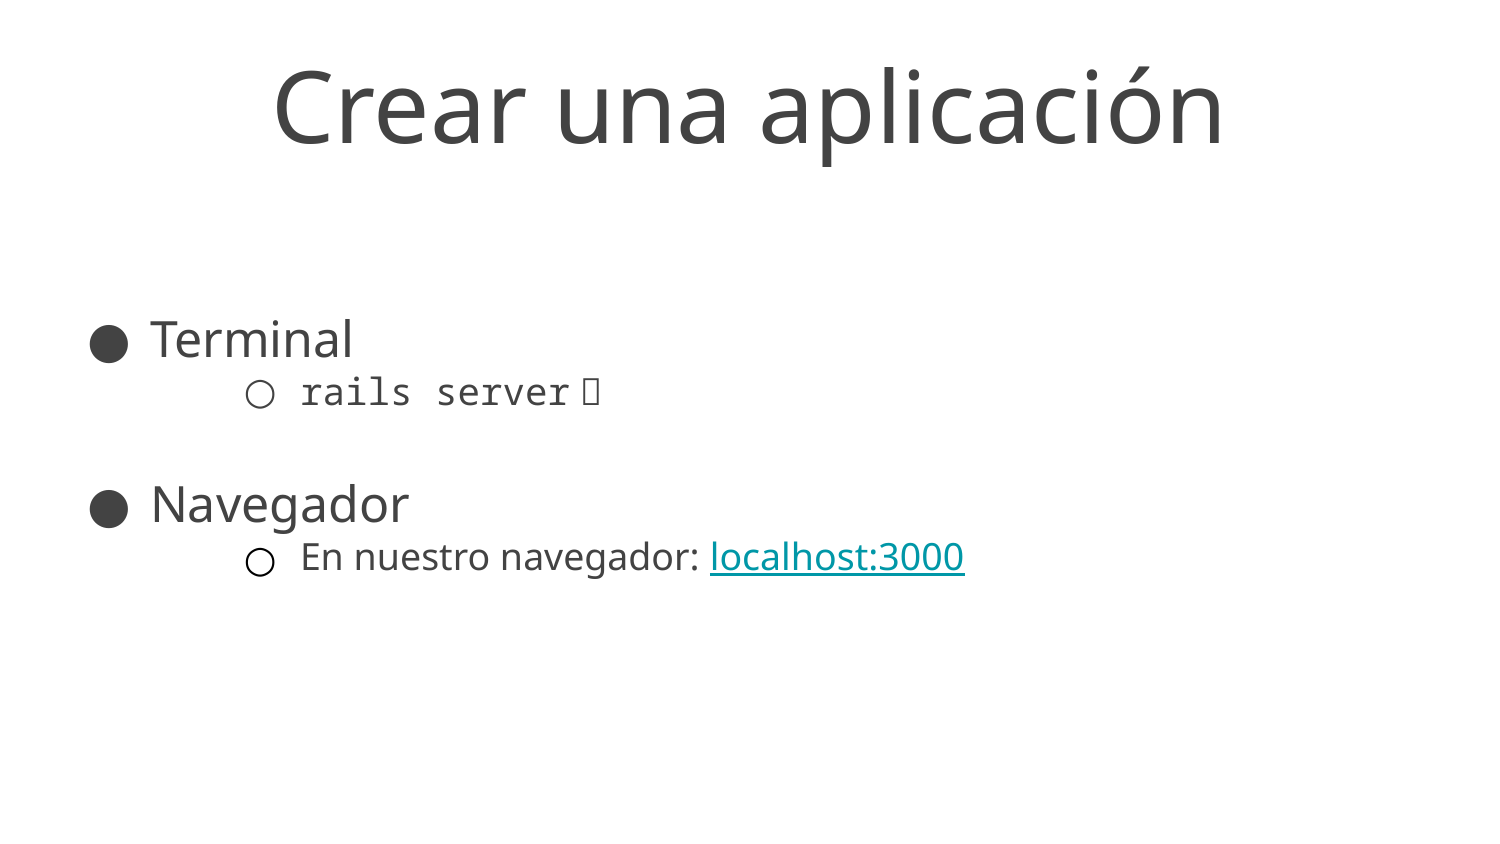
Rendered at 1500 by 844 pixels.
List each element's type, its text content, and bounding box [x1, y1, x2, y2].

text_box Crear una aplicación [74, 33, 1425, 175]
text_box Terminal rails server 🤞 Navegador En nuestro navegador: localhost:3000 [75, 307, 1425, 691]
